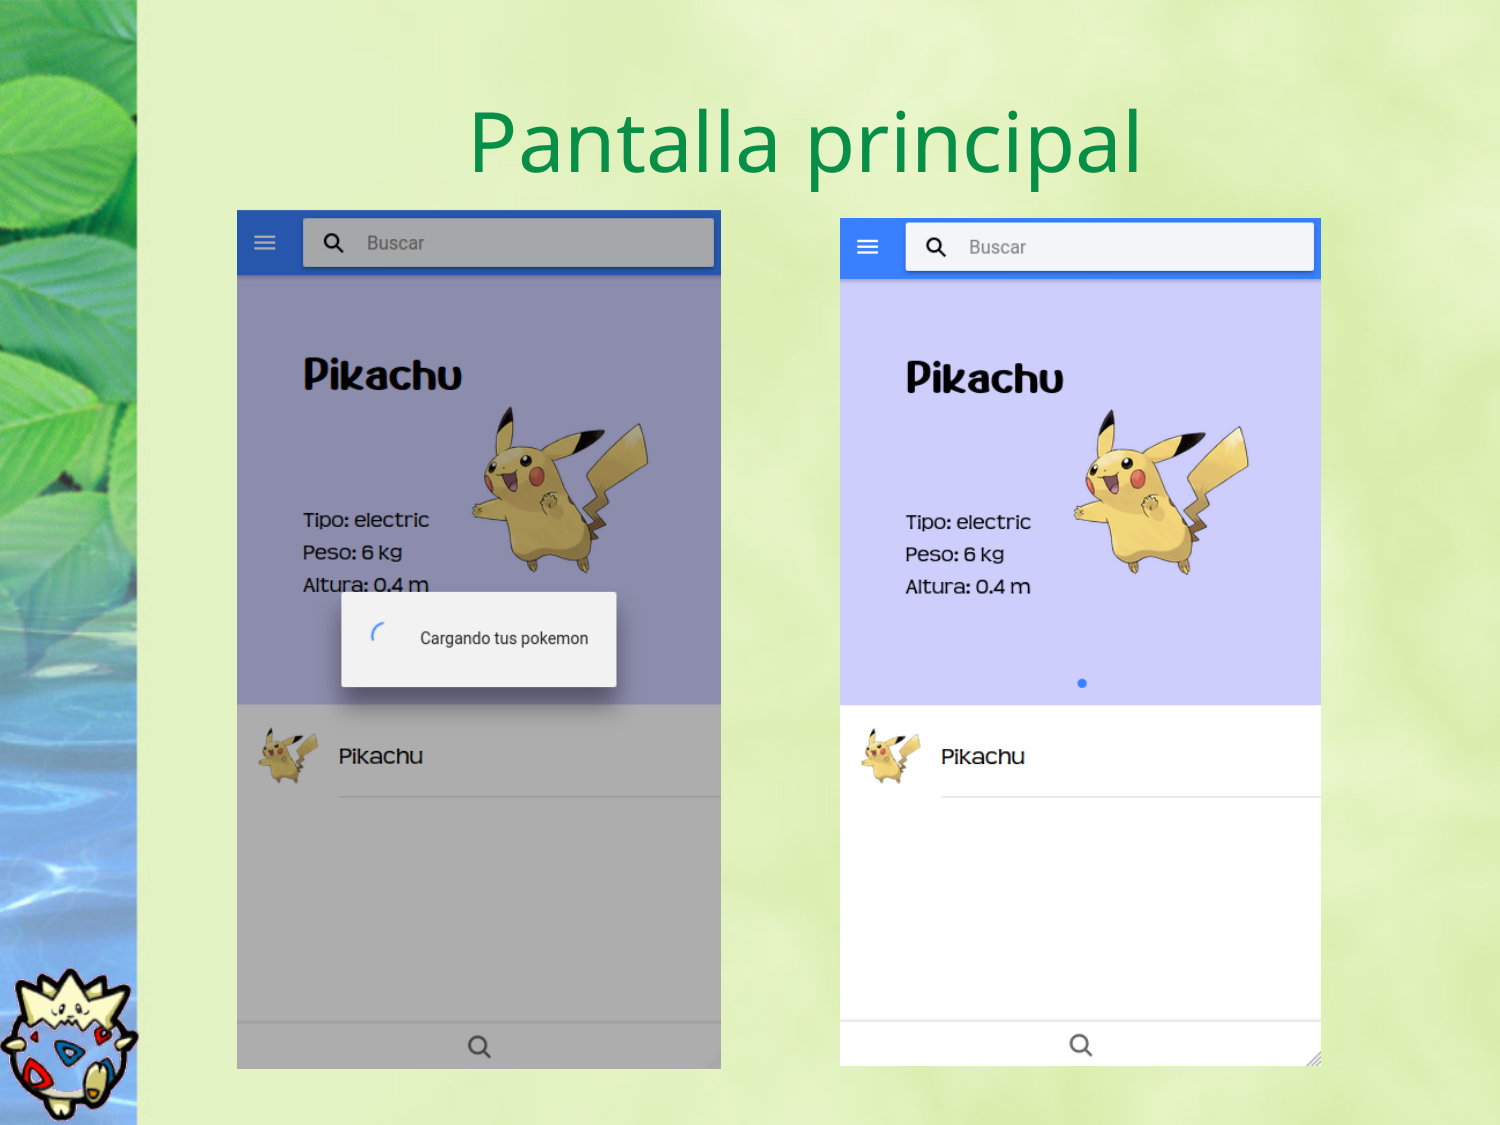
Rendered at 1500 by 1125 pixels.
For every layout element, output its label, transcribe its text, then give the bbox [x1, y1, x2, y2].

title Pantalla principal [187, 45, 1425, 233]
picture [0, 0, 1500, 1125]
